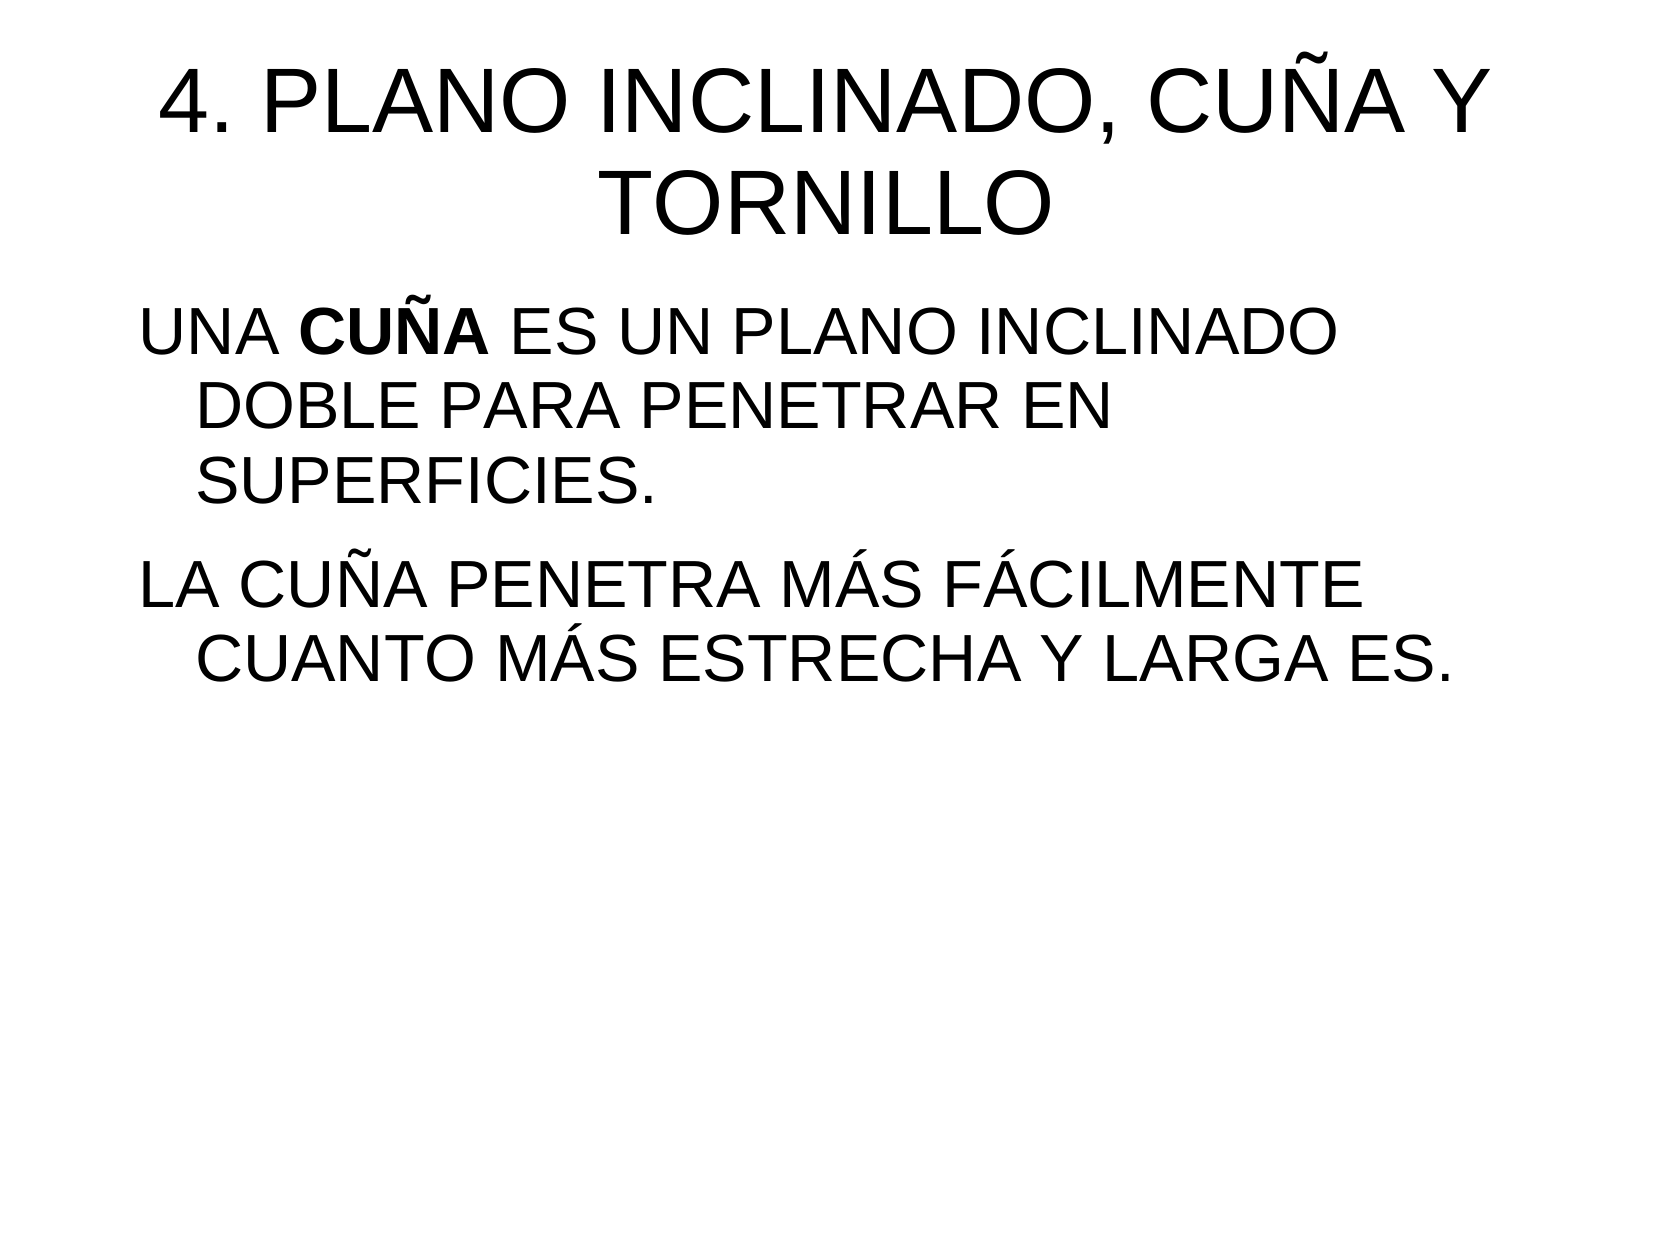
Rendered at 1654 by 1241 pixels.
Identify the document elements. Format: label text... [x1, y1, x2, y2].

list UNA CUÑA ES UN PLANO INCLINADO DOBLE PARA PENETRAR EN SUPERFICIES. LA CUÑA PENETRA MÁS FÁCILMENTE CUANTO MÁS ESTRECHA Y LARGA ES. [82, 290, 1571, 1109]
title 4. PLANO INCLINADO, CUÑA Y TORNILLO [82, 50, 1571, 256]
